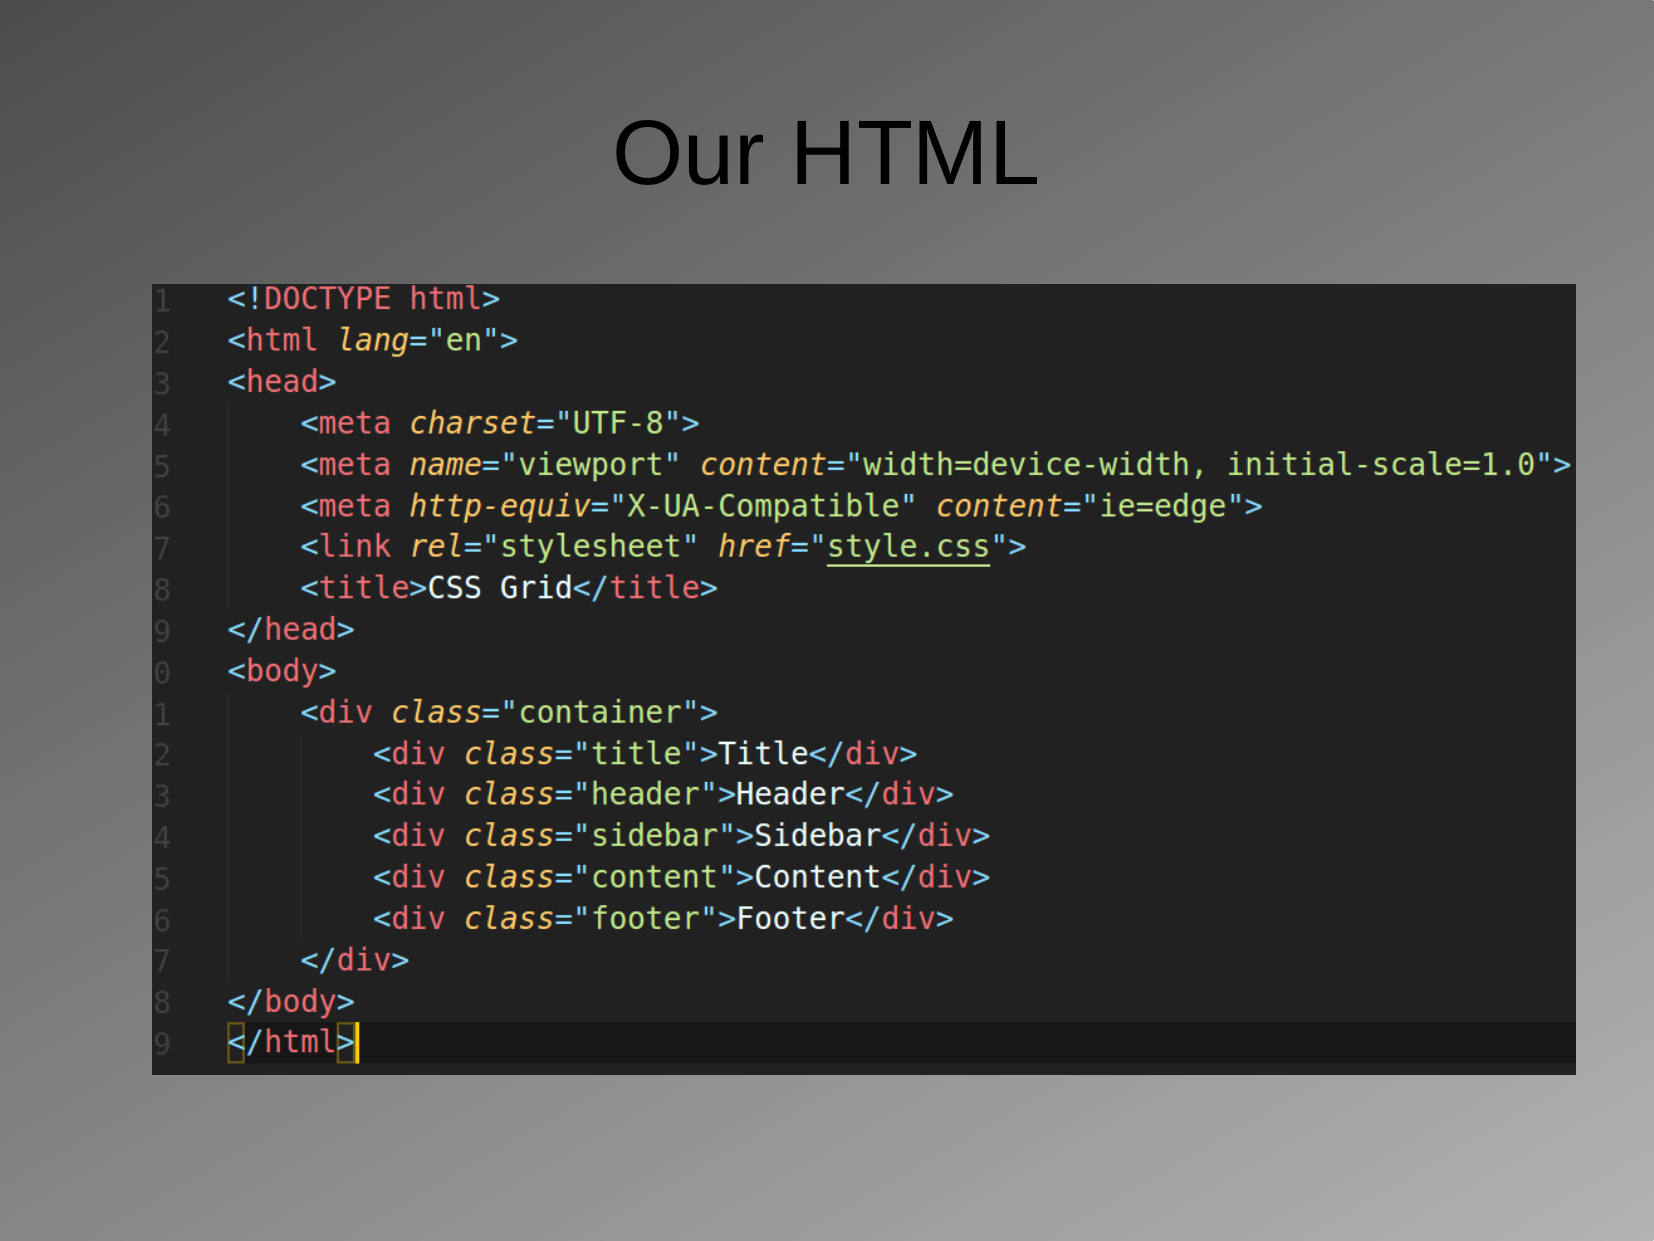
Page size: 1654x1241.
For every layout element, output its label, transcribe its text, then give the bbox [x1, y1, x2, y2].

picture [152, 284, 1576, 1075]
title Our HTML [82, 49, 1571, 257]
